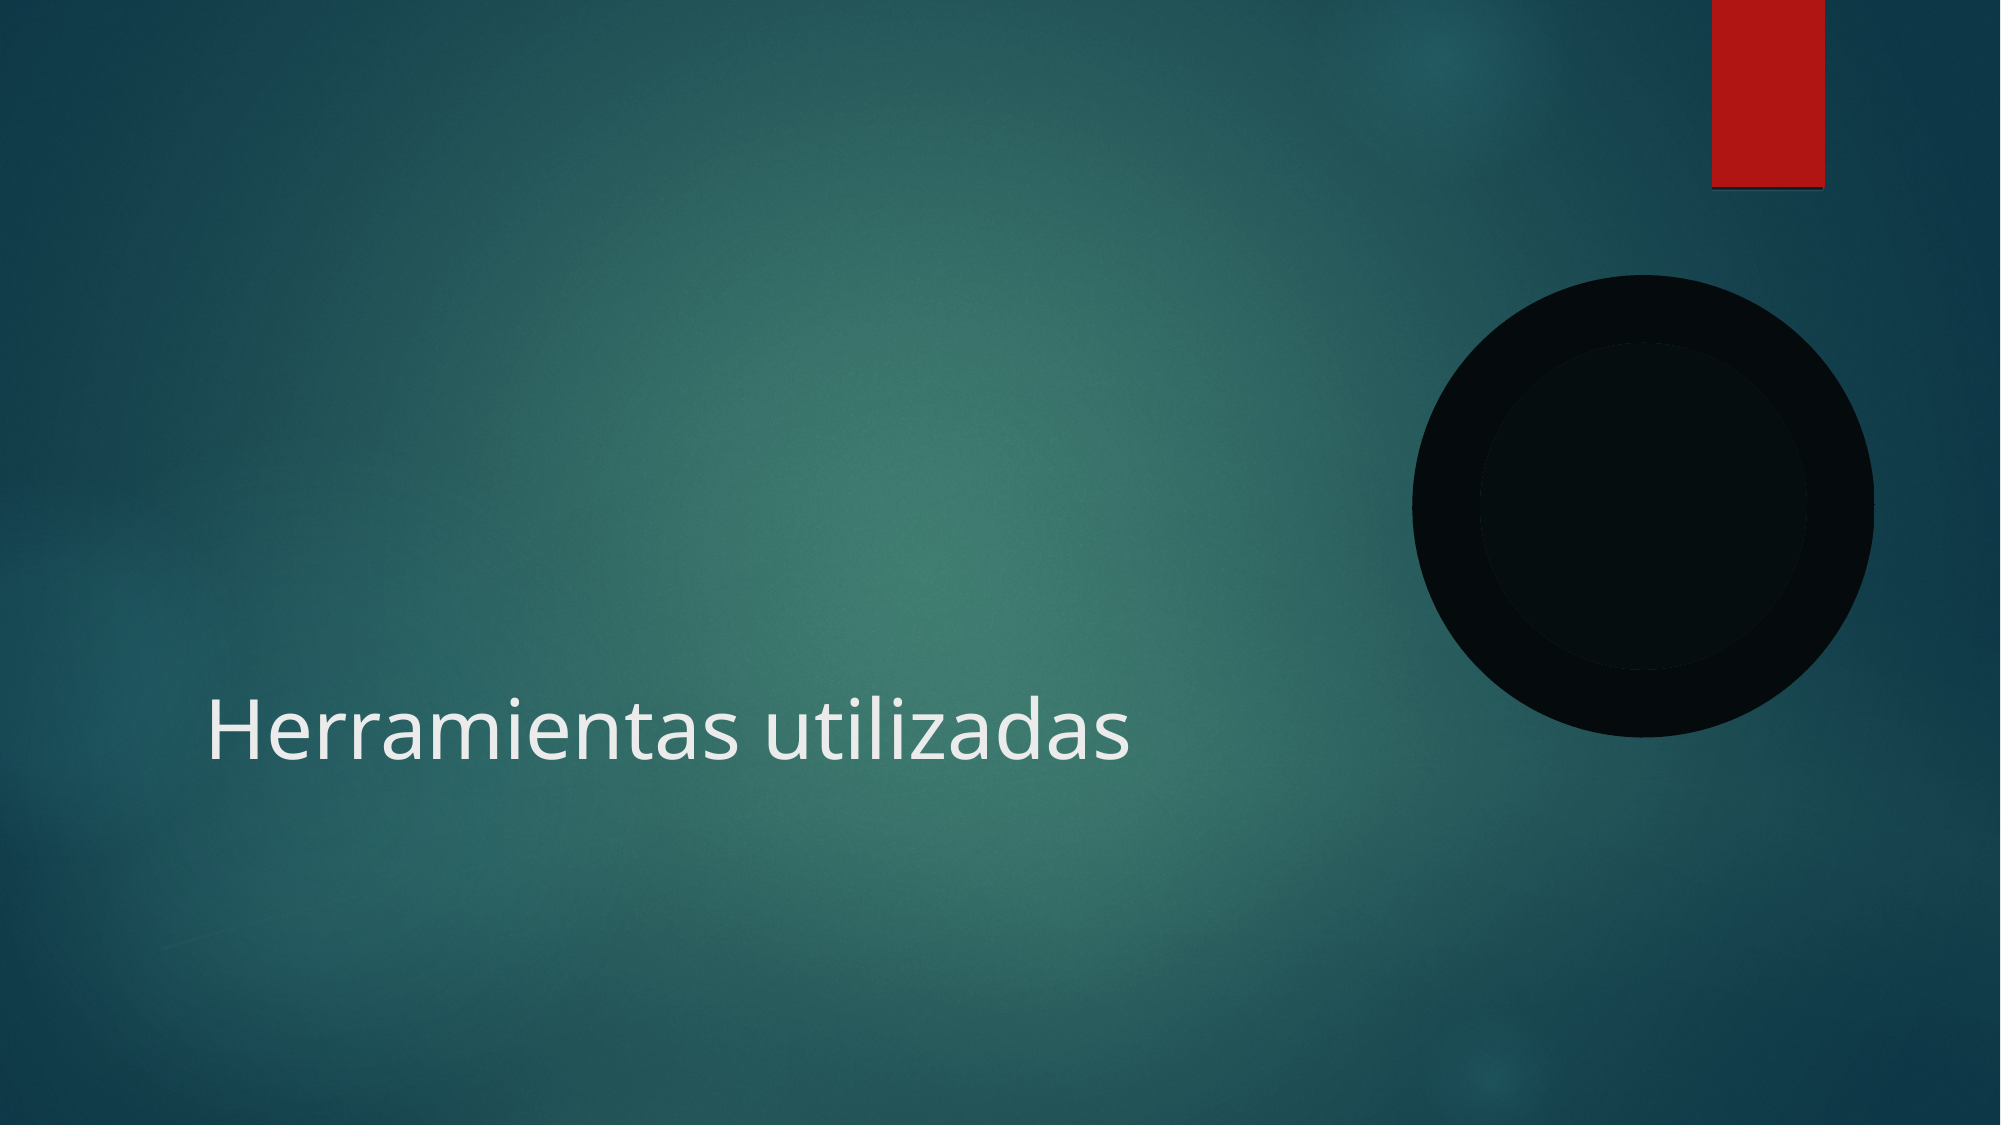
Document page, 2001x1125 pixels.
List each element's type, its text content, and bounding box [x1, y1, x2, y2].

title Herramientas utilizadas [189, 469, 1638, 784]
